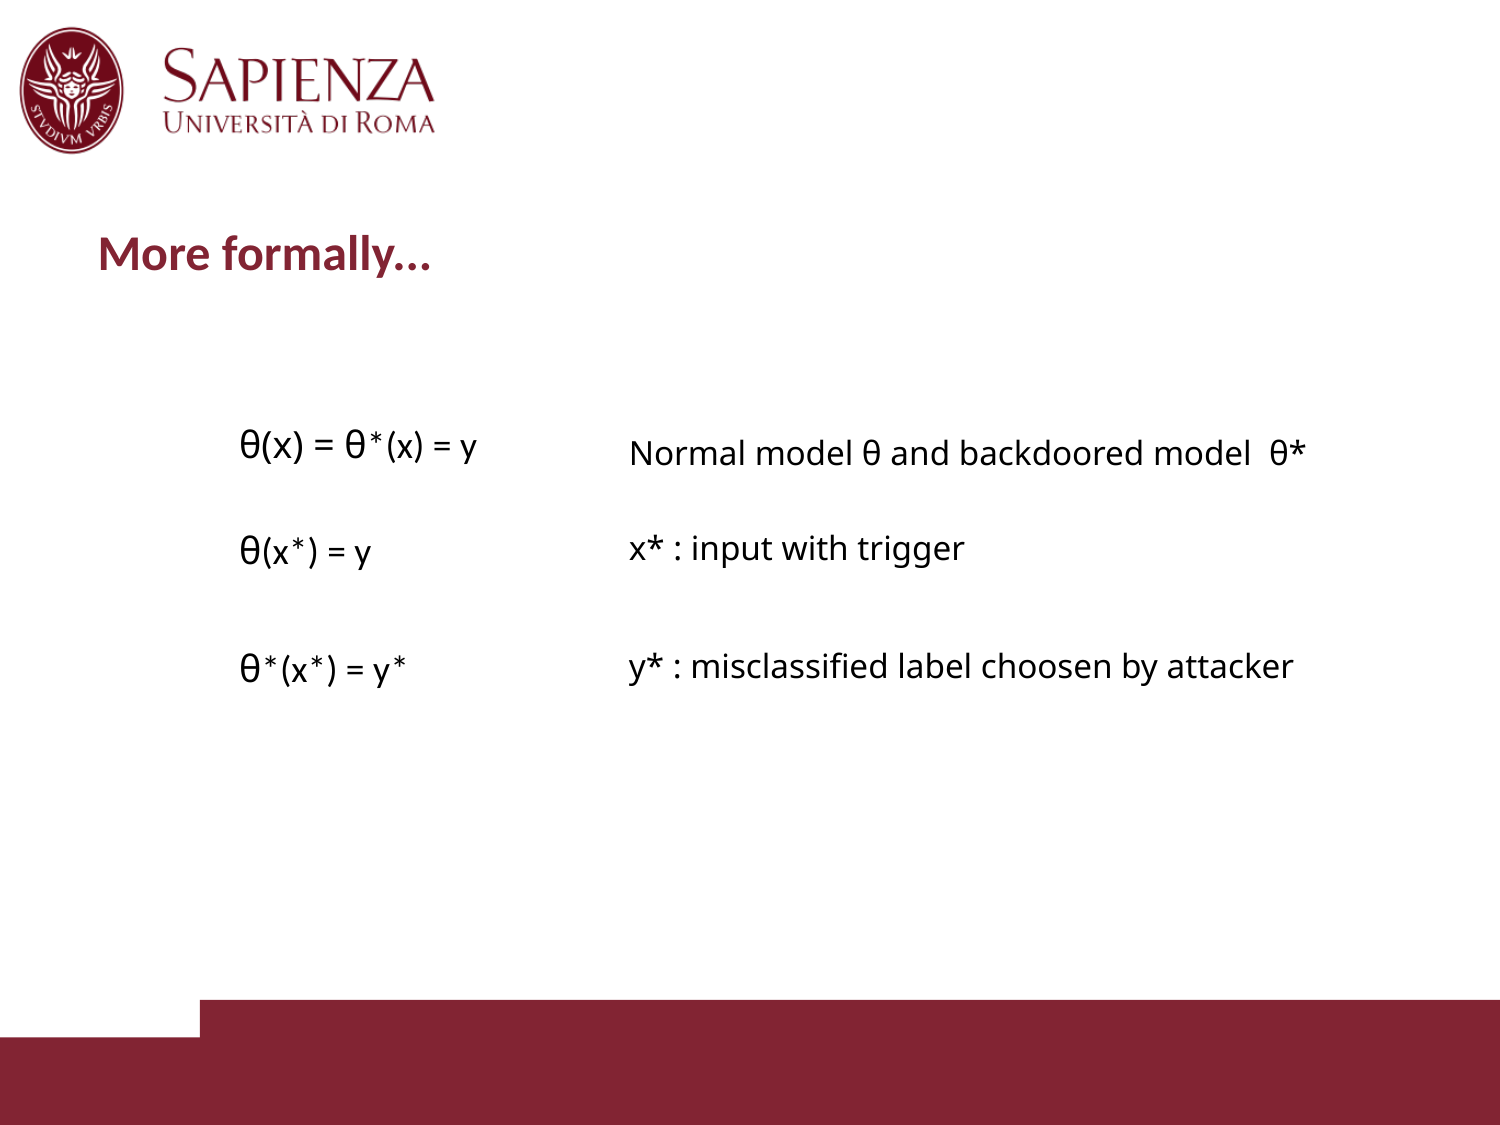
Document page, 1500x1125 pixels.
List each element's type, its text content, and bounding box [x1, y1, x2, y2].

text_box More formally... [82, 212, 1300, 296]
text_box θ*(x*) = y* [224, 638, 544, 756]
text_box x* : input with trigger [614, 519, 1430, 637]
text_box Normal model θ and backdoored model θ* [614, 425, 1430, 519]
text_box θ(x*) = y [224, 519, 544, 638]
text_box y* : misclassified label choosen by attacker [614, 637, 1430, 756]
text_box θ(x) = θ*(x) = y [224, 413, 544, 519]
